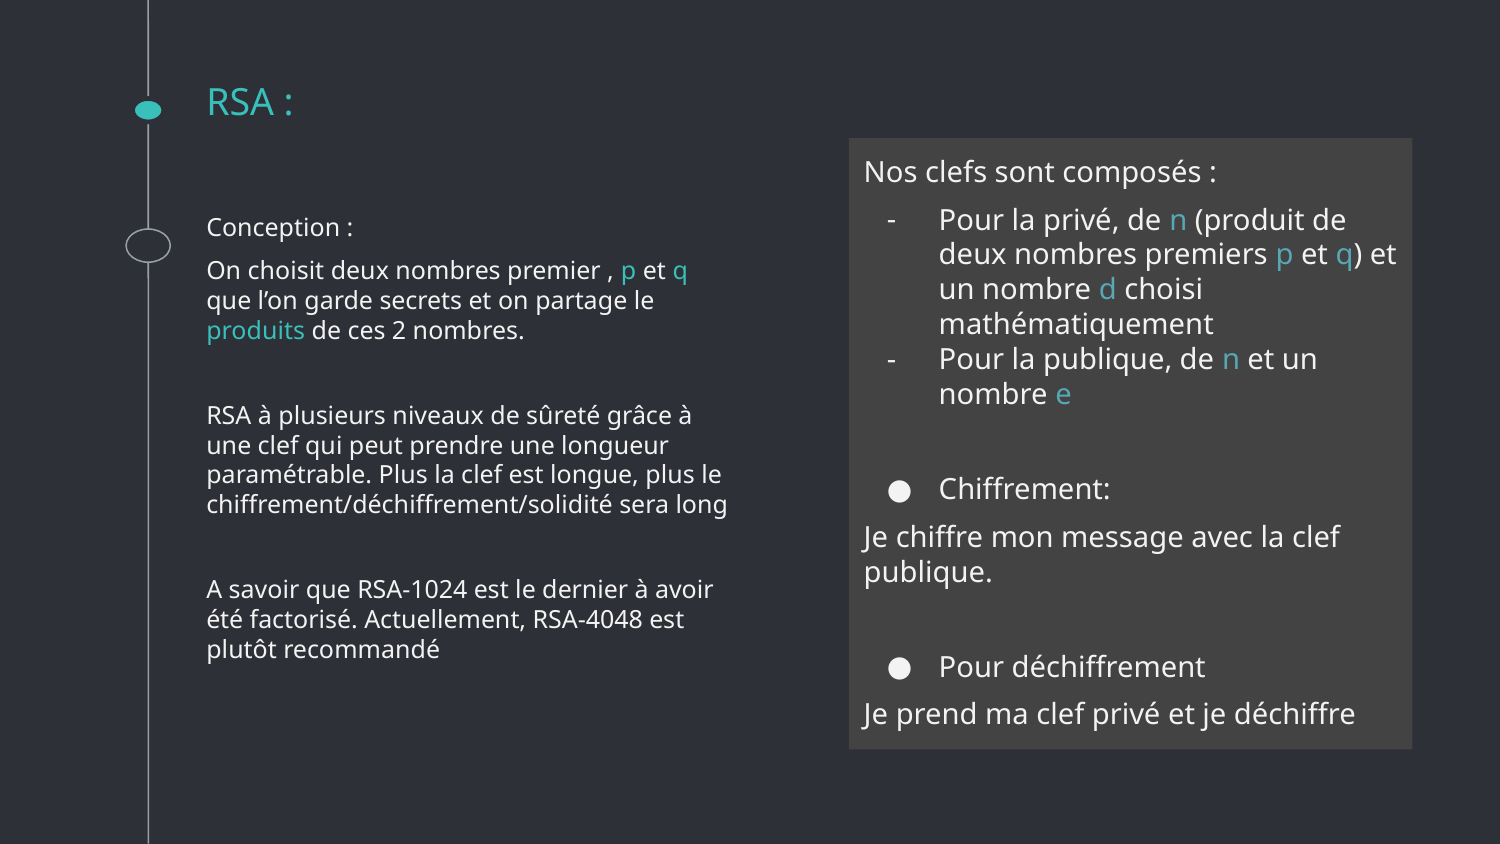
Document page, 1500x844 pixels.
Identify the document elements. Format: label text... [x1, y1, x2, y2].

list Conception : On choisit deux nombres premier , p et q que l’on garde secrets et on partage le produits de ces 2 nombres. RSA à plusieurs niveaux de sûreté grâce à une clef qui peut prendre une longueur paramétrable. Plus la clef est longue, plus le chiffrement/déchiffrement/solidité sera long A savoir que RSA-1024 est le dernier à avoir été factorisé. Actuellement, RSA-4048 est plutôt recommandé [191, 196, 755, 808]
title RSA : [191, 81, 1317, 139]
list Nos clefs sont composés : Pour la privé, de n (produit de deux nombres premiers p et q) et un nombre d choisi mathématiquement Pour la publique, de n et un nombre e Chiffrement: Je chiffre mon message avec la clef publique. Pour déchiffrement Je prend ma clef privé et je déchiffre [848, 138, 1413, 750]
